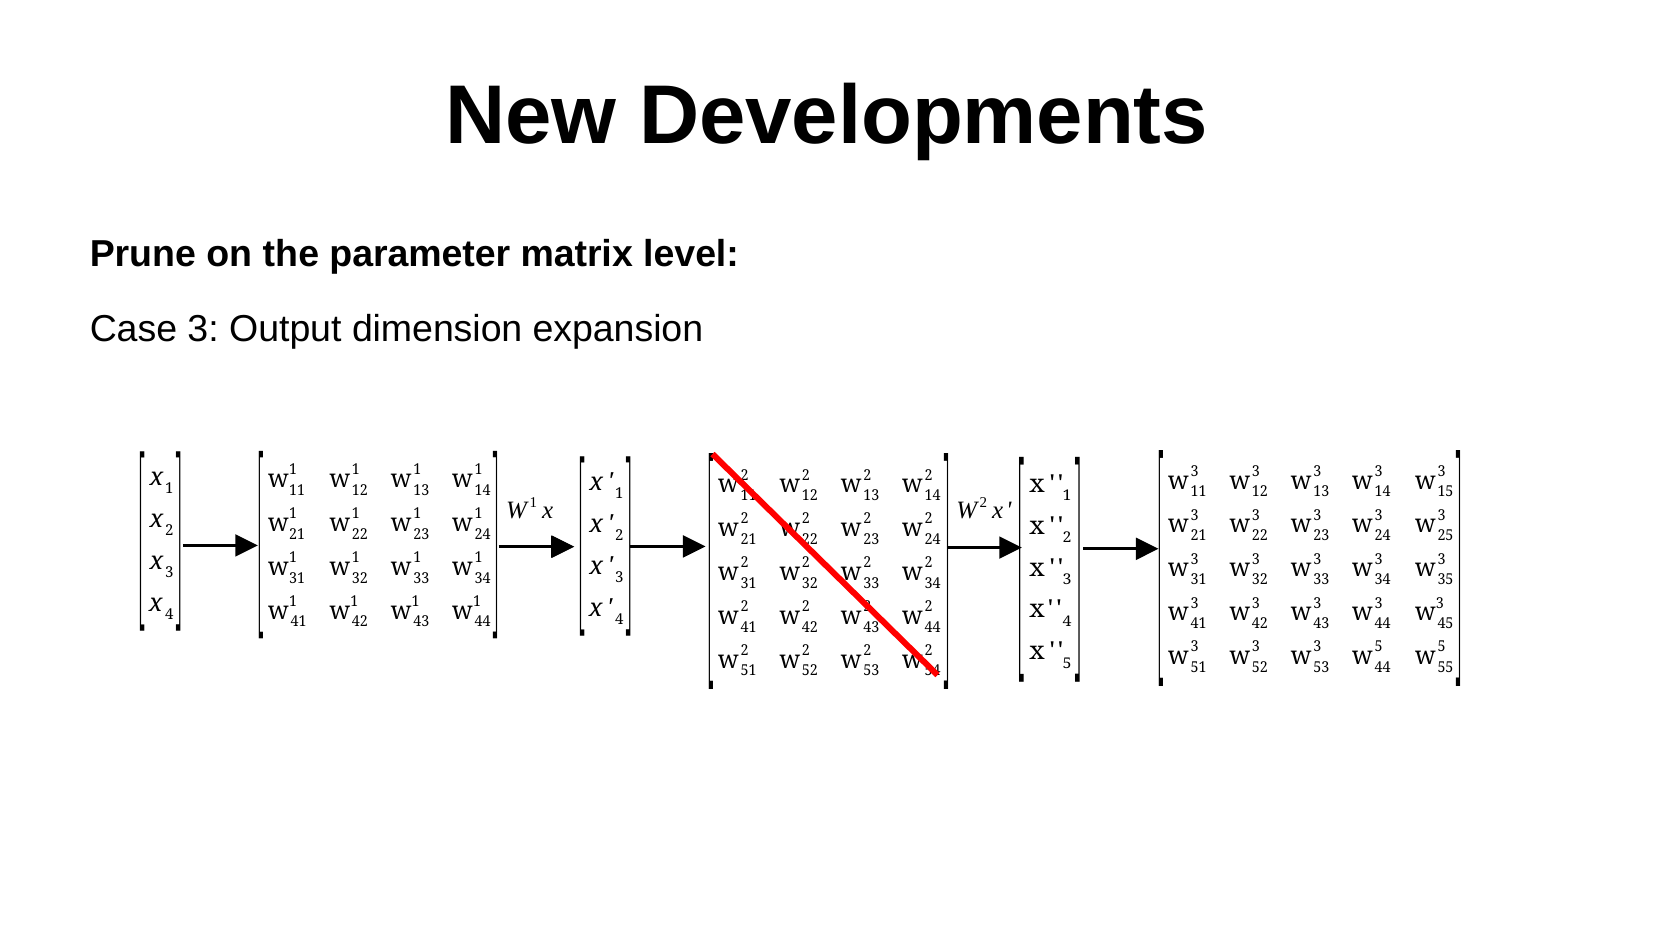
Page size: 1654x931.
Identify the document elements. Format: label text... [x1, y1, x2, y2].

text_box Prune on the parameter matrix level: [75, 225, 950, 300]
title New Developments [82, 37, 1571, 193]
chart [1157, 450, 1463, 688]
chart [707, 453, 1083, 692]
chart [257, 450, 560, 640]
chart [138, 450, 183, 633]
chart [578, 455, 633, 638]
text_box Case 3: Output dimension expansion [75, 300, 950, 390]
